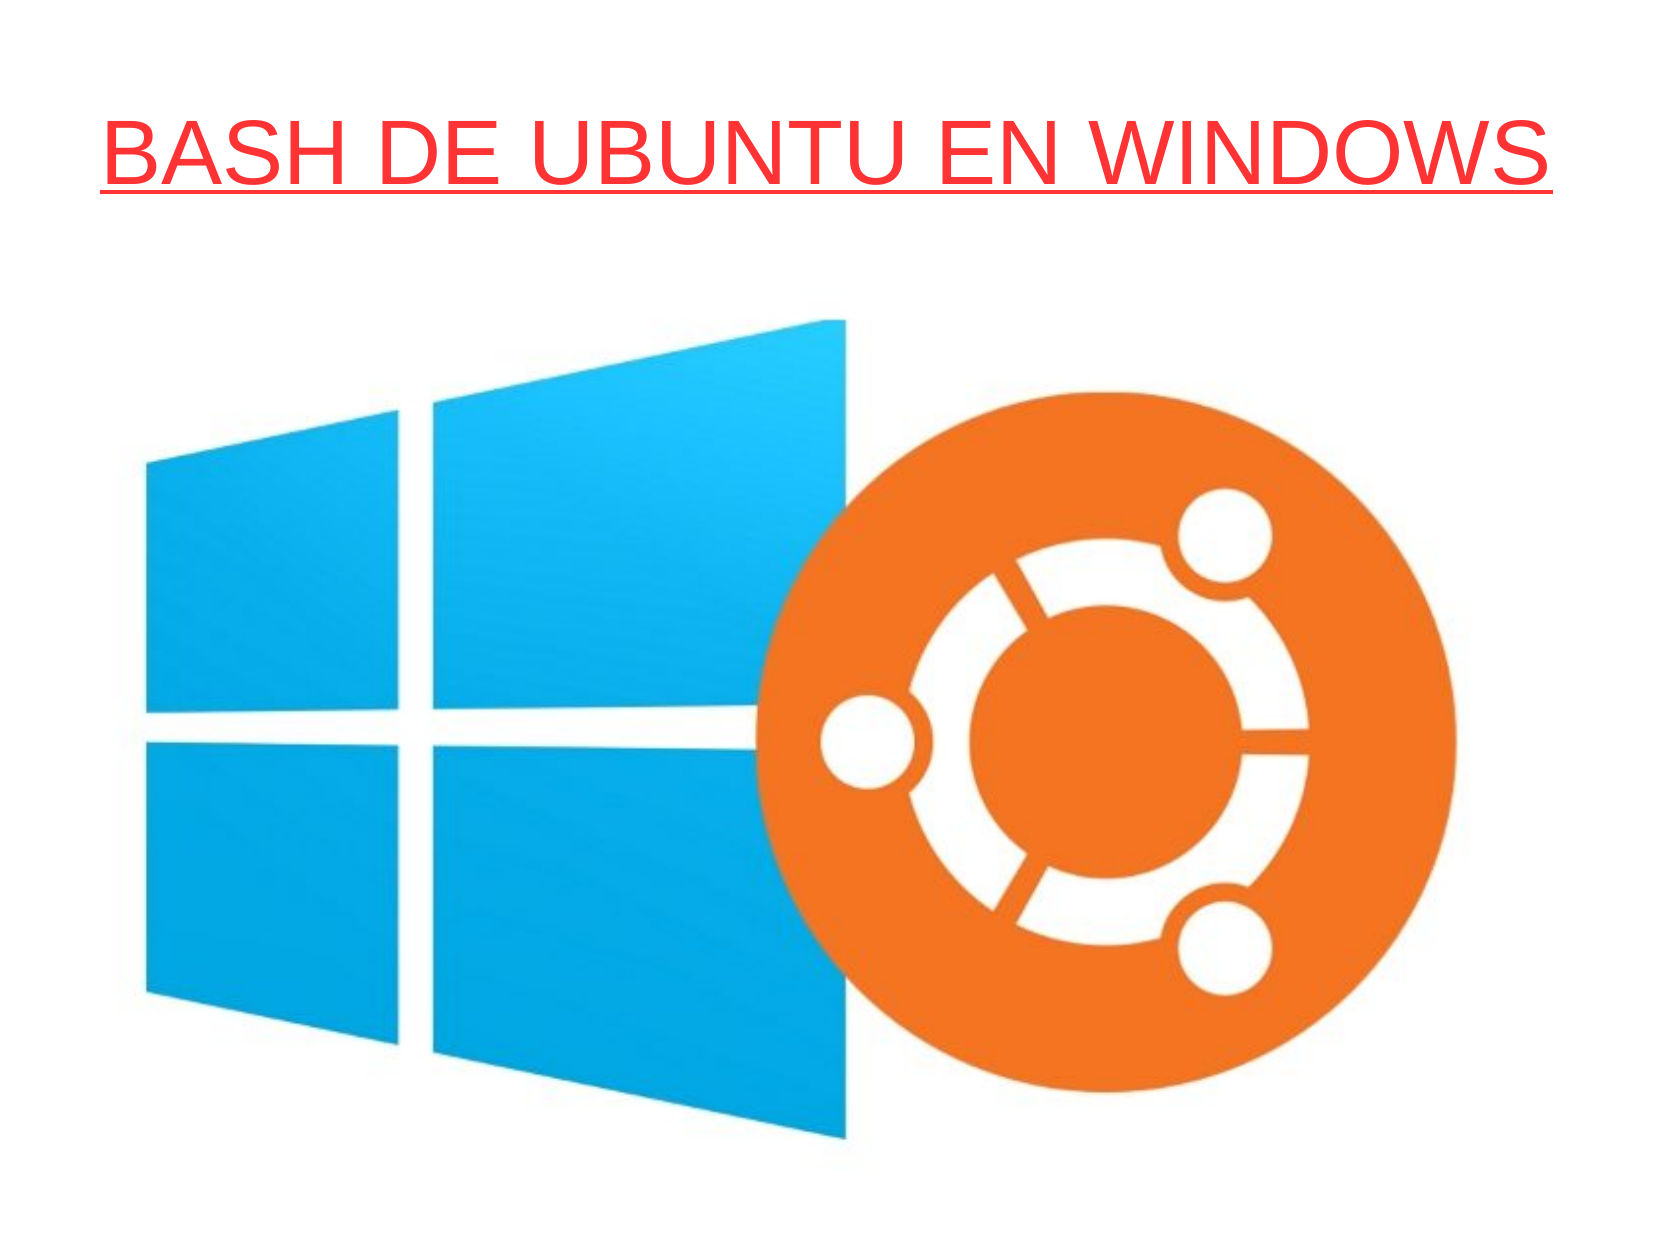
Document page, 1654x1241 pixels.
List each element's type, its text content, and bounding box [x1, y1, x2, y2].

picture [23, 289, 1654, 1193]
title BASH DE UBUNTU EN WINDOWS [82, 49, 1571, 257]
